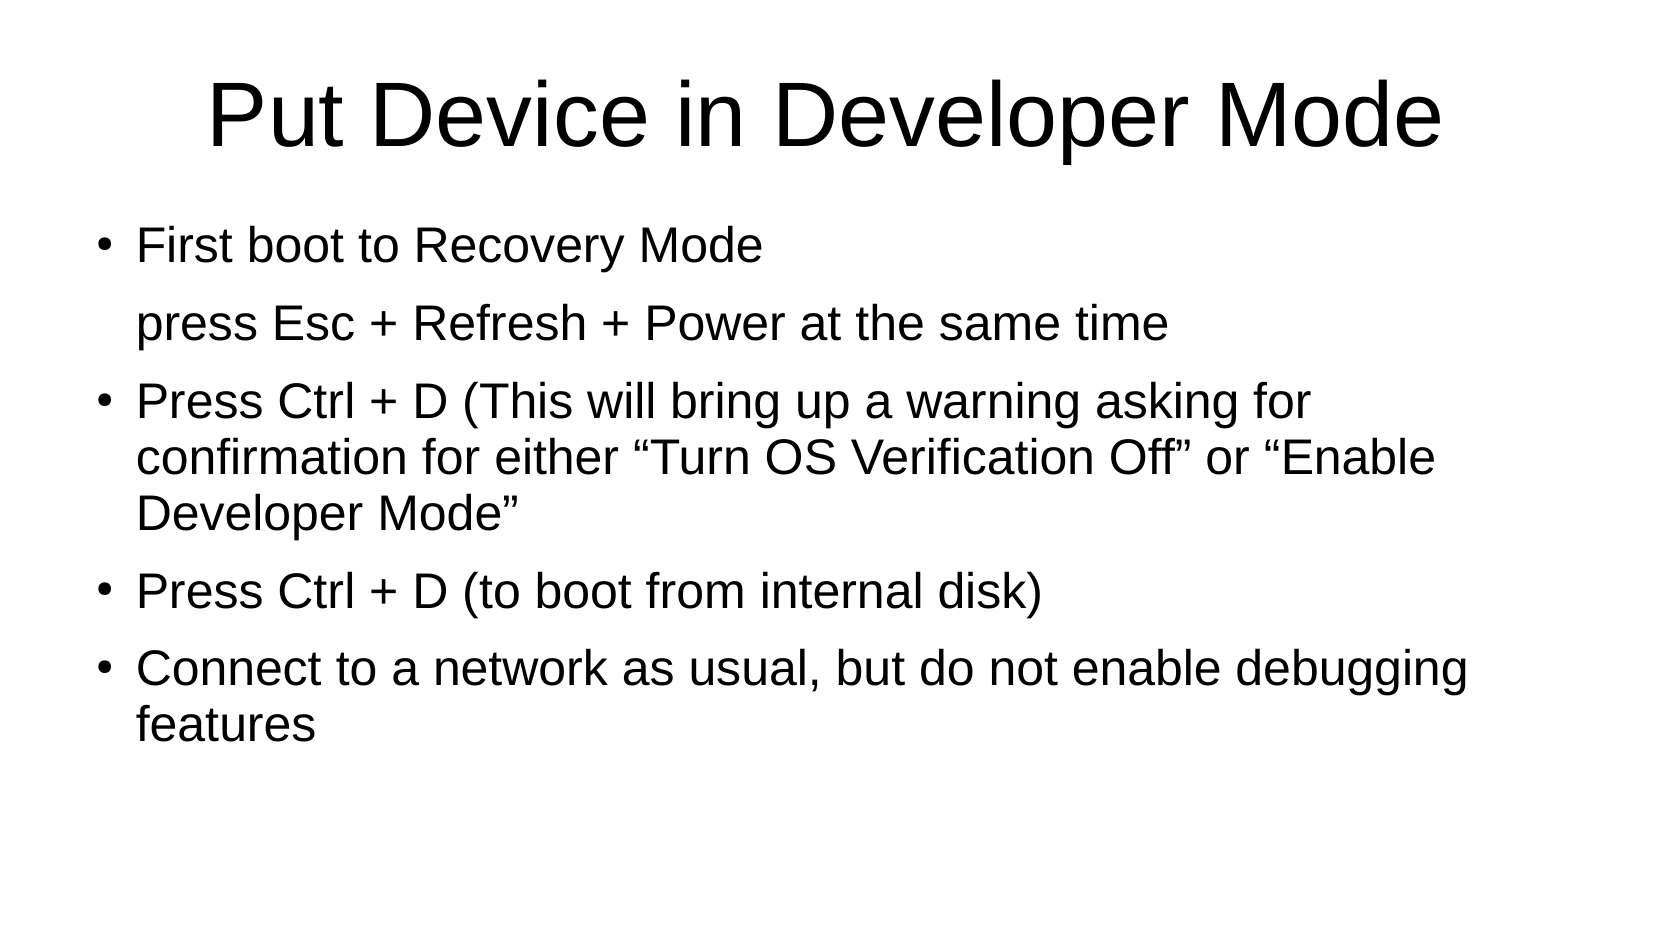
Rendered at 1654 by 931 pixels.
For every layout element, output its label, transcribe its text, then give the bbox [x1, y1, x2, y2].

title Put Device in Developer Mode [82, 37, 1571, 193]
list First boot to Recovery Mode press Esc + Refresh + Power at the same time Press Ctrl + D (This will bring up a warning asking for confirmation for either “Turn OS Verification Off” or “Enable Developer Mode” Press Ctrl + D (to boot from internal disk) Connect to a network as usual, but do not enable debugging features [82, 217, 1571, 758]
